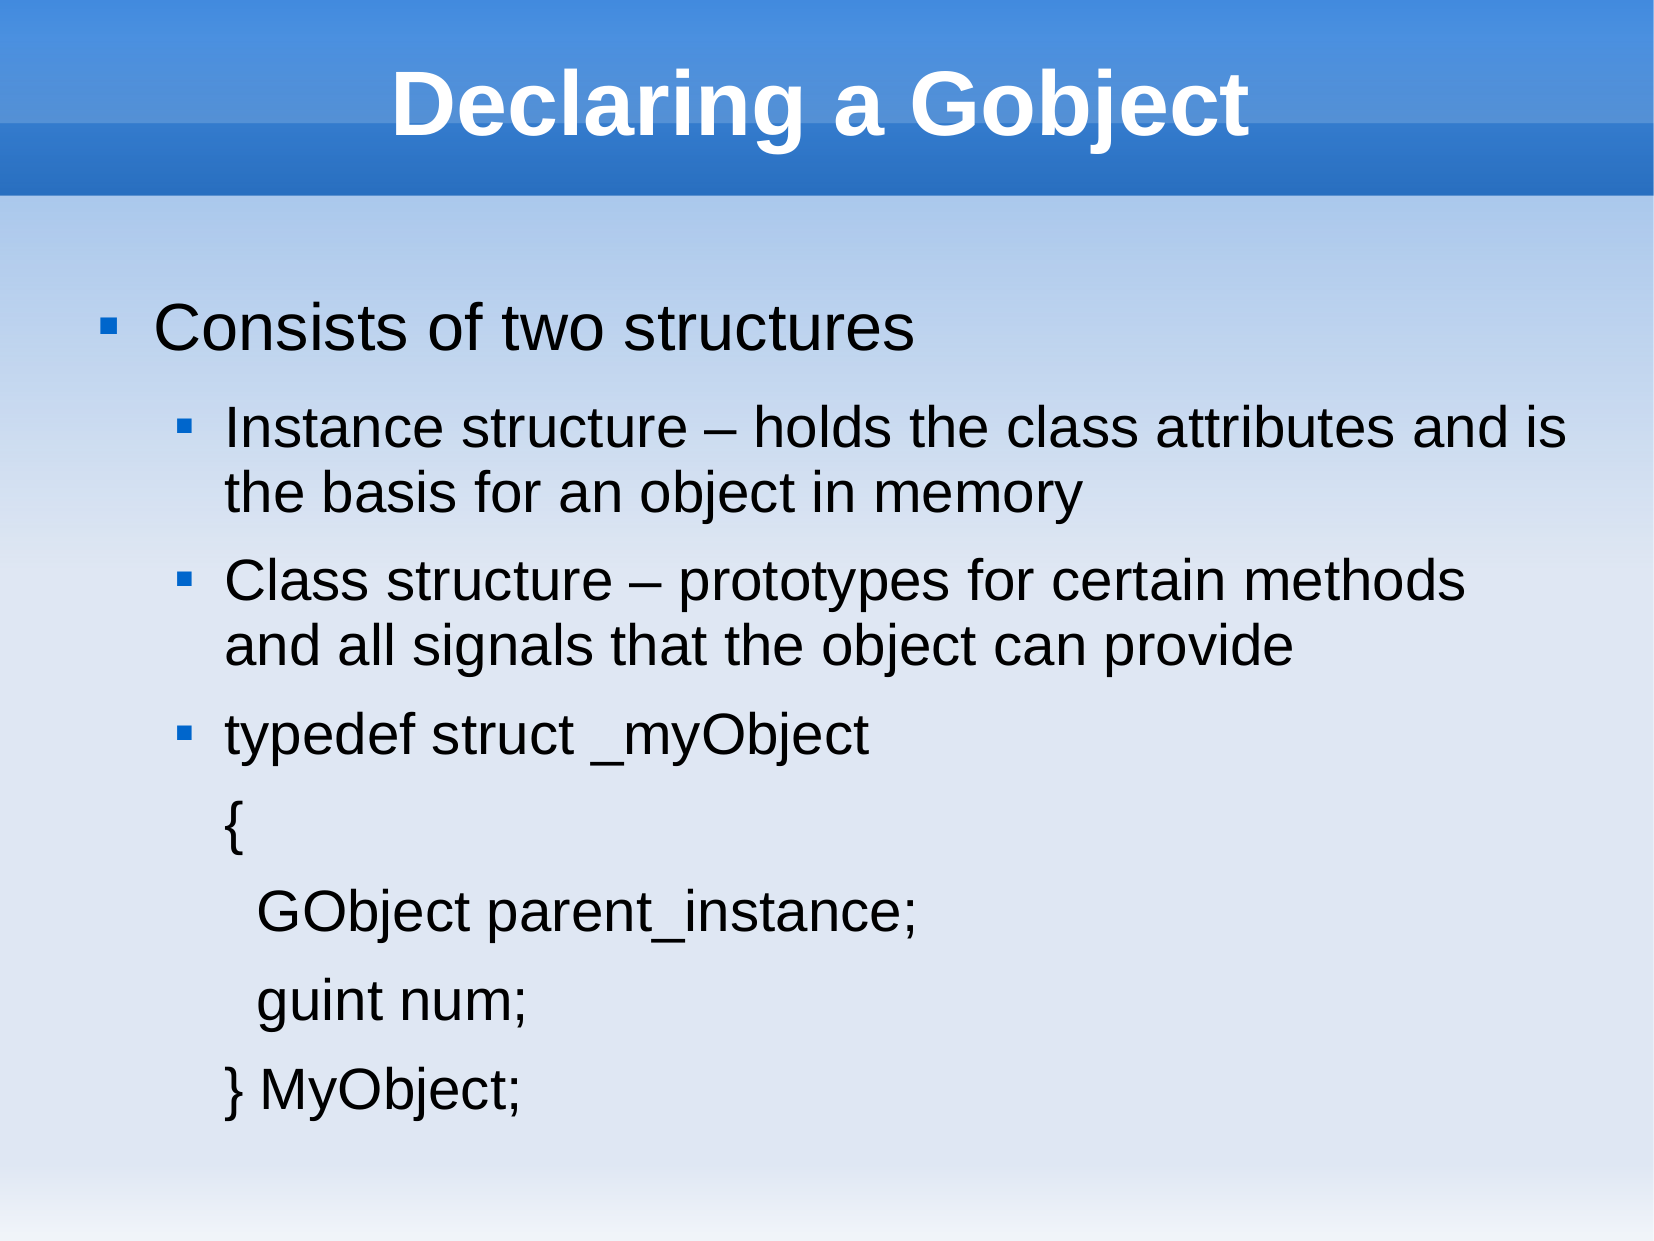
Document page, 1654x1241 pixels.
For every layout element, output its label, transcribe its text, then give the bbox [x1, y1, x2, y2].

title Declaring a Gobject [76, 7, 1565, 200]
picture [0, 0, 1654, 1241]
list Consists of two structures Instance structure – holds the class attributes and is the basis for an object in memory Class structure – prototypes for certain methods and all signals that the object can provide typedef struct _myObject { GObject parent_instance; guint num; } MyObject; [82, 290, 1571, 1122]
